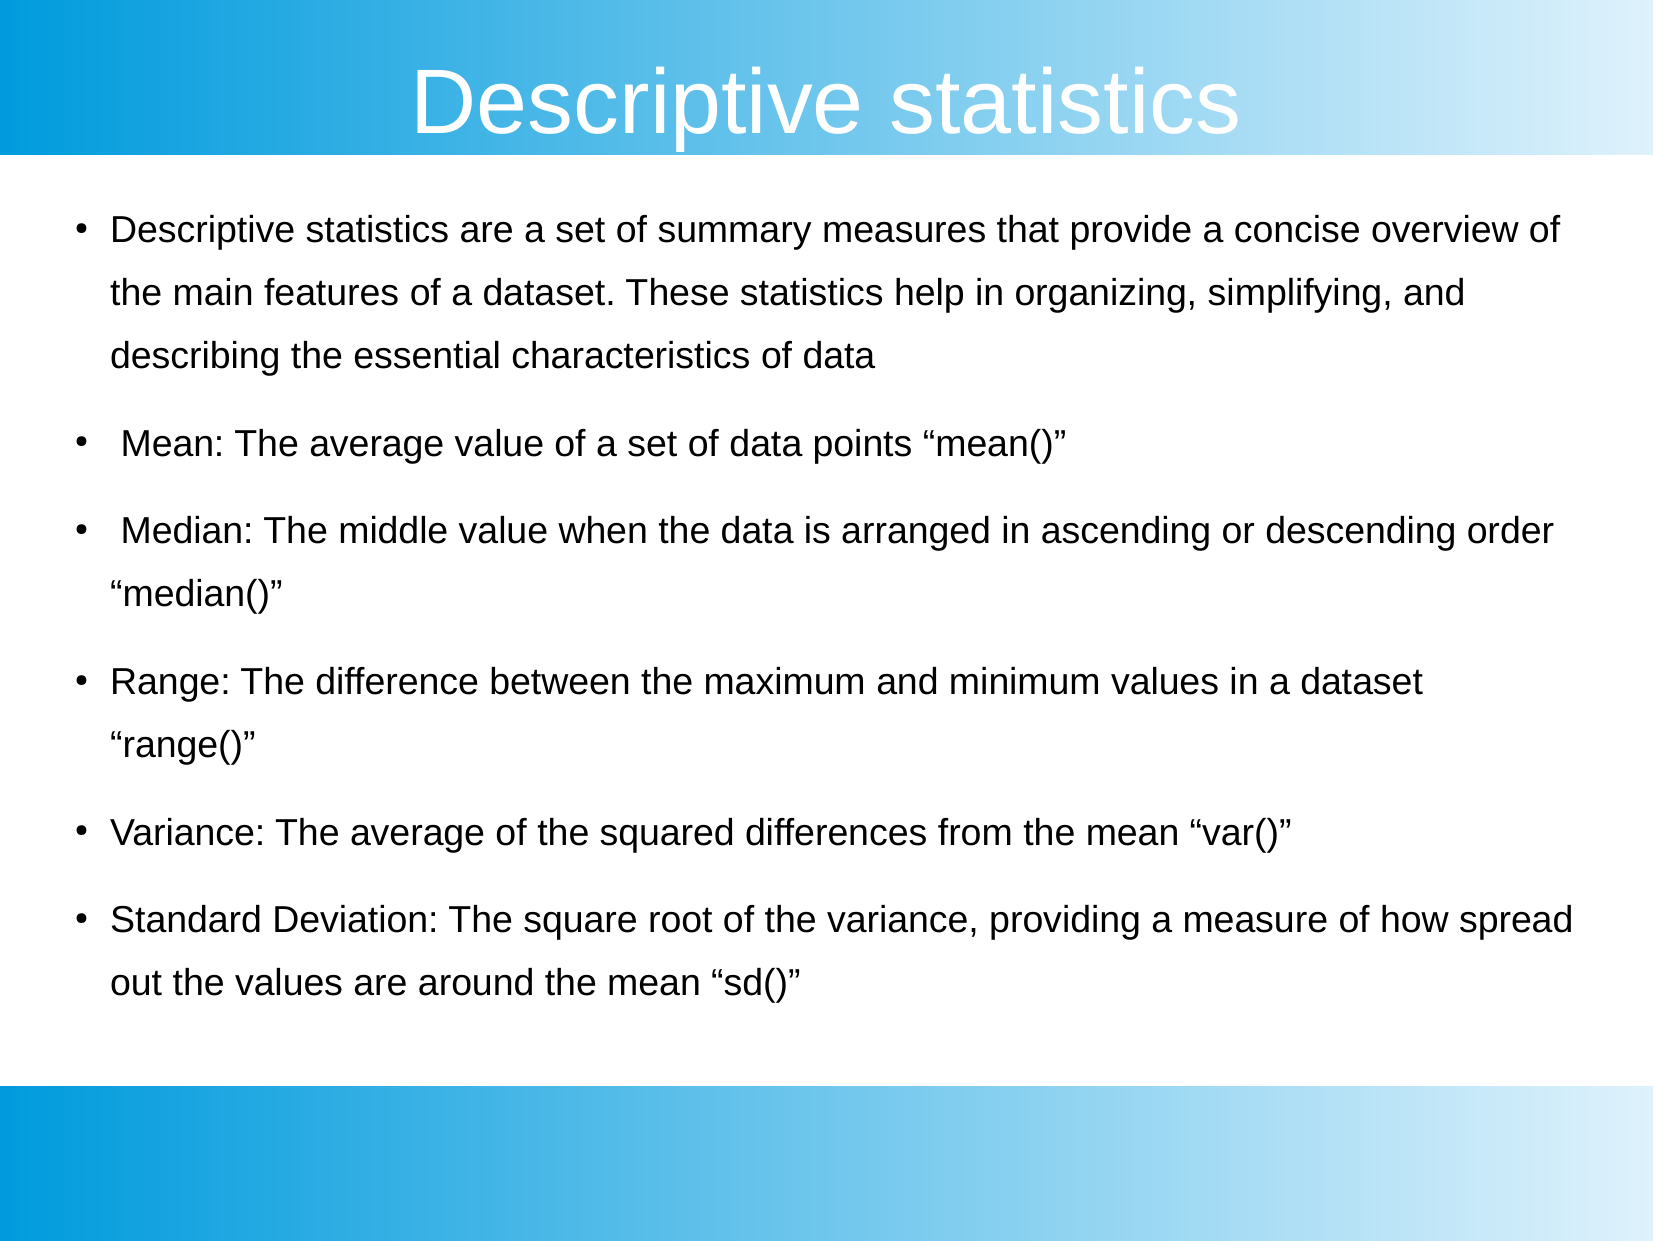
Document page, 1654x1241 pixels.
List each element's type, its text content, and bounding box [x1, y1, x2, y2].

title Descriptive statistics [82, 49, 1571, 155]
text_box Descriptive statistics are a set of summary measures that provide a concise overview of the main features of a dataset. These statistics help in organizing, simplifying, and describing the essential characteristics of data Mean: The average value of a set of data points “mean()” Median: The middle value when the data is arranged in ascending or descending order “median()” Range: The difference between the maximum and minimum values in a dataset “range()” Variance: The average of the squared differences from the mean “var()” Standard Deviation: The square root of the variance, providing a measure of how spread out the values are around the mean “sd()” [60, 180, 1591, 1012]
